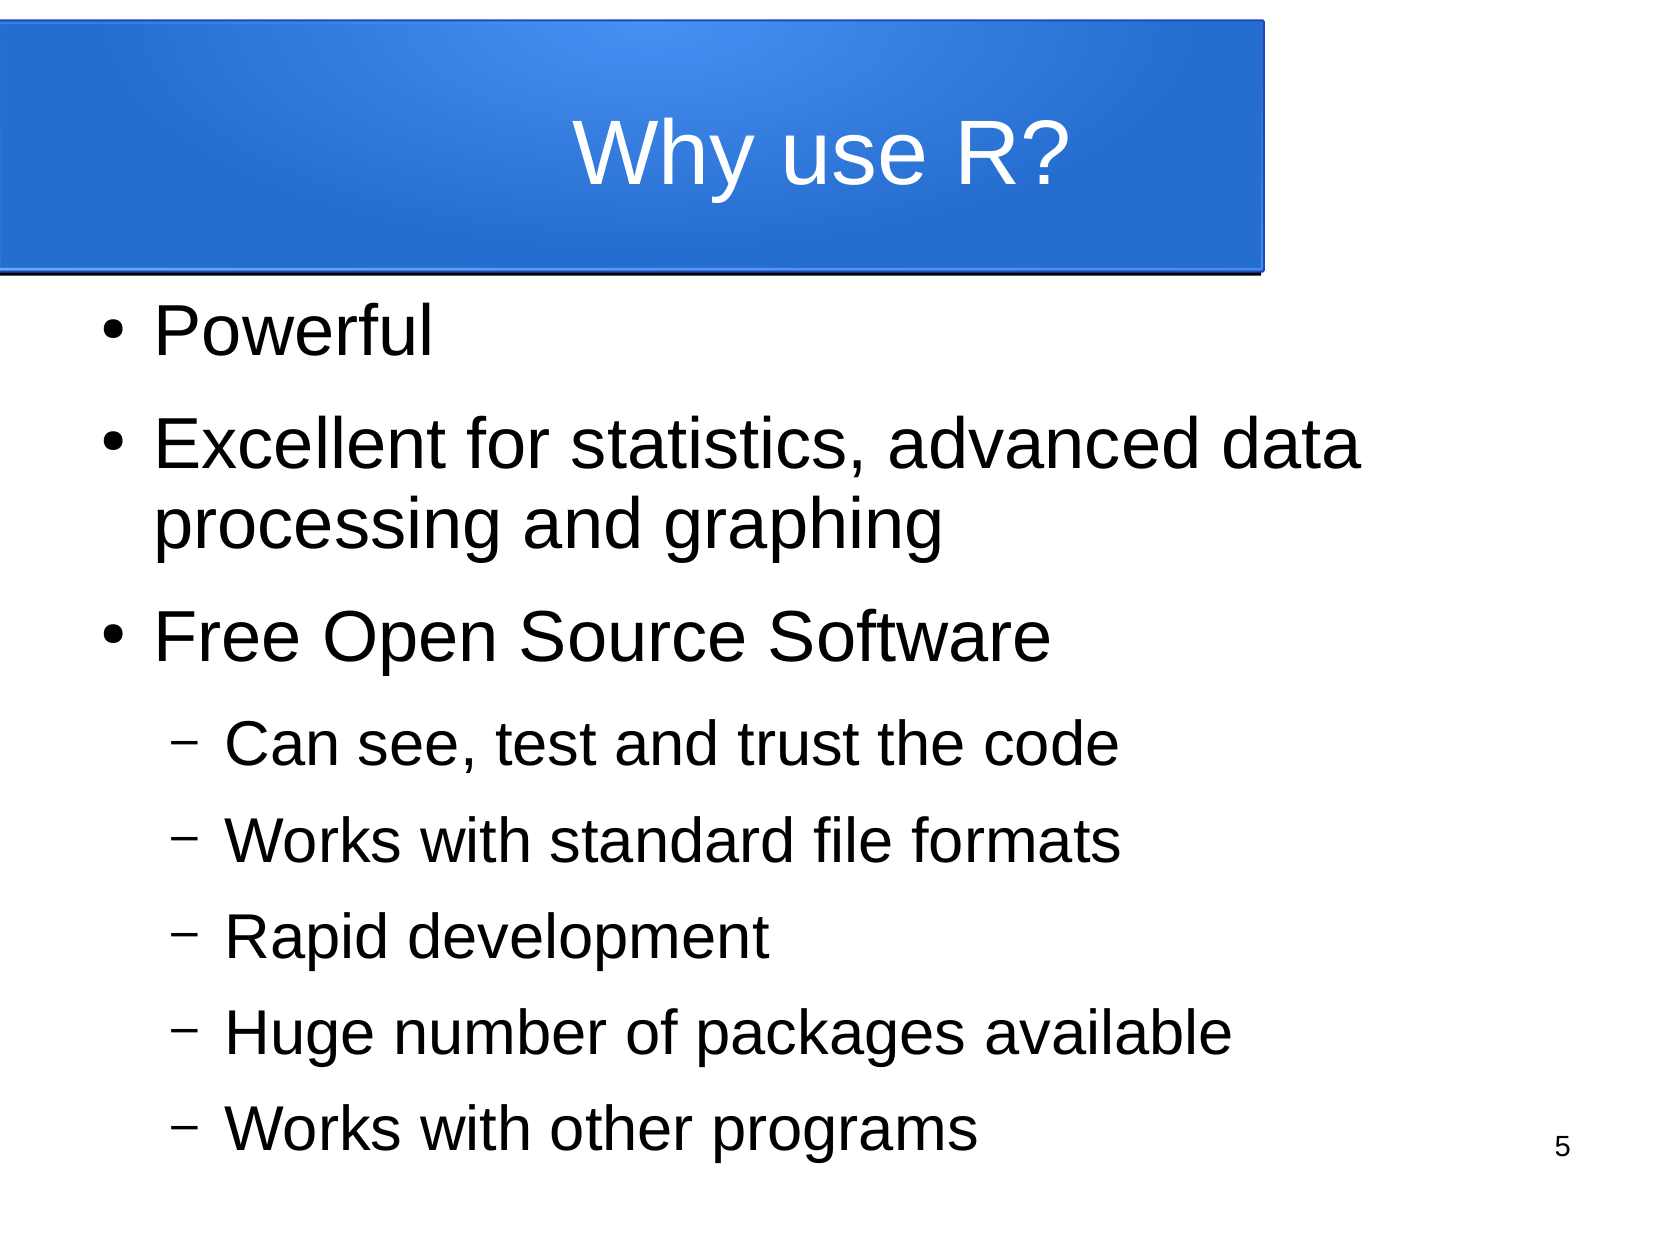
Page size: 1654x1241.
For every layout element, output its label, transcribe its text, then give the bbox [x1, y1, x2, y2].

list Powerful Excellent for statistics, advanced data processing and graphing Free Open Source Software Can see, test and trust the code Works with standard file formats Rapid development Huge number of packages available Works with other programs [82, 290, 1538, 1217]
title Why use R? [82, 49, 1562, 257]
